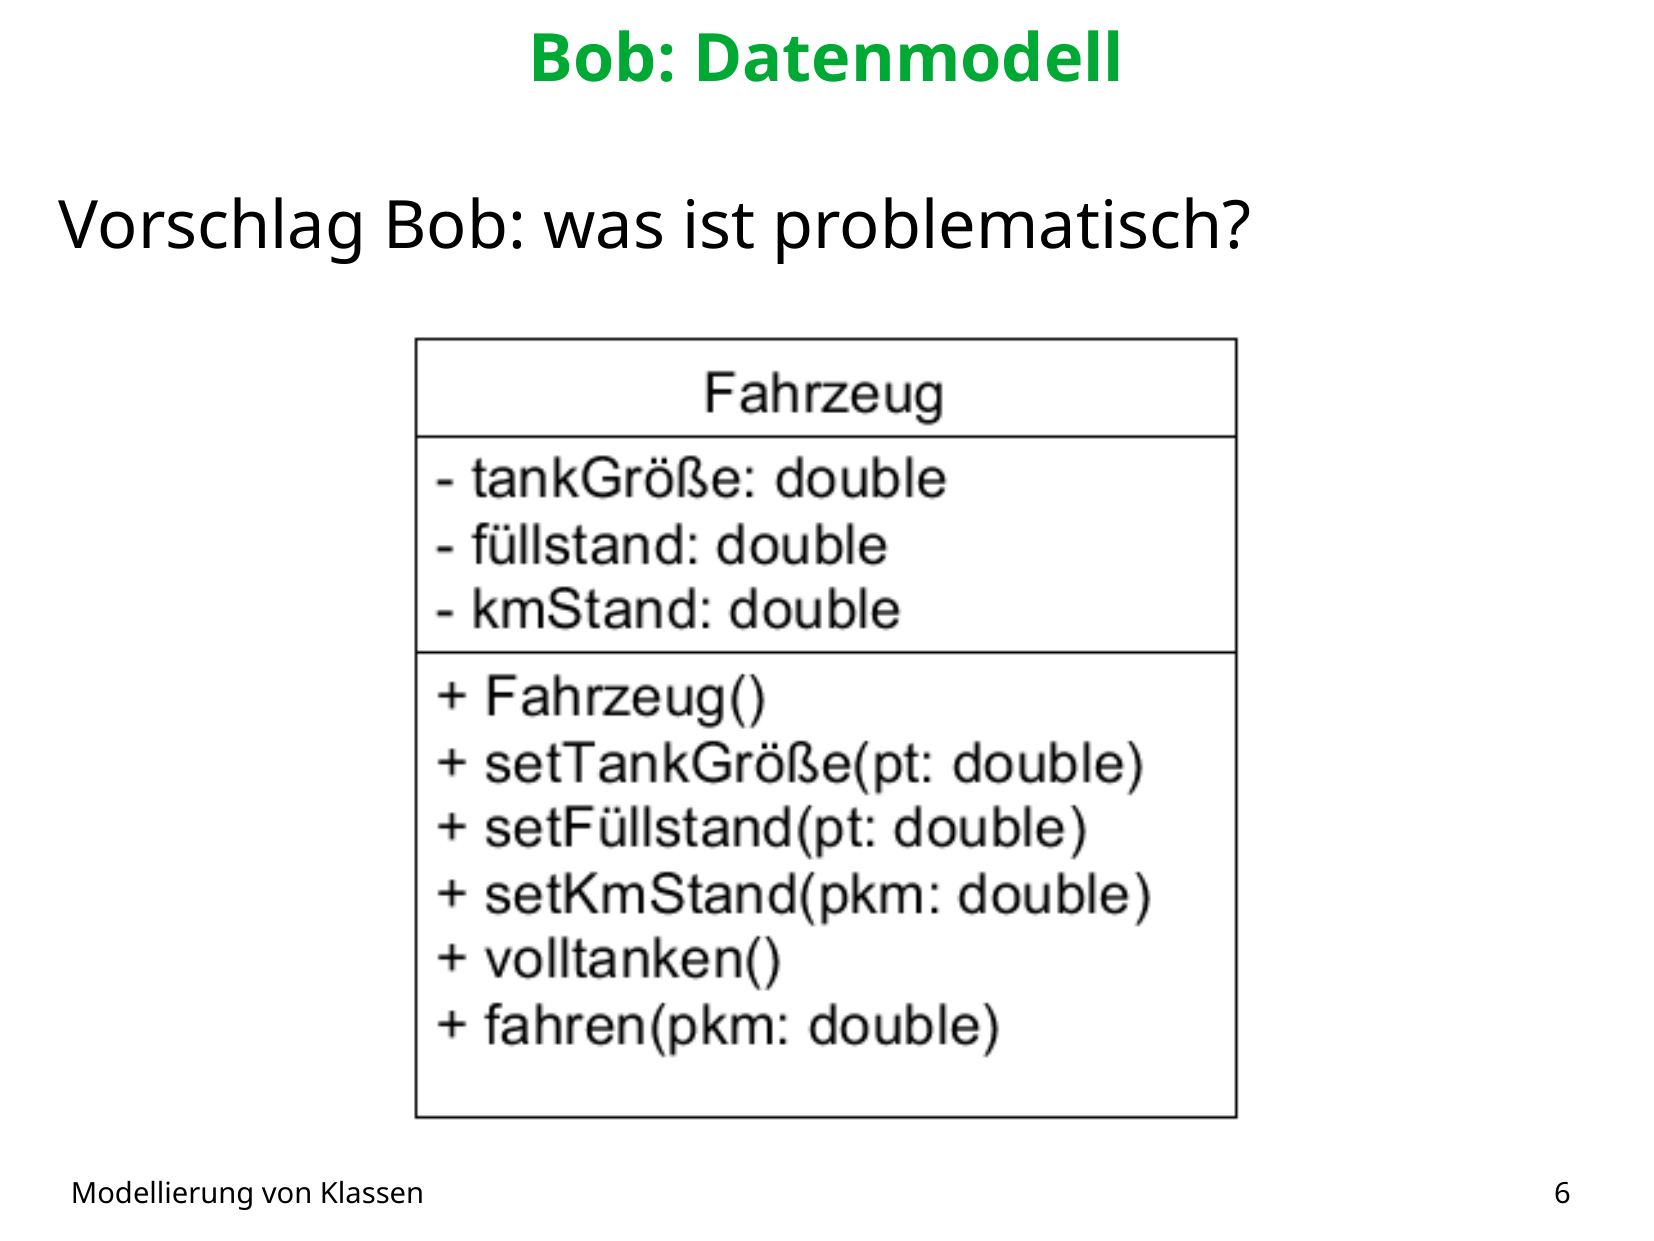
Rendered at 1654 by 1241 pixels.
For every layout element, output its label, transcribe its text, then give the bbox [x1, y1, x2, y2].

picture [413, 336, 1241, 1123]
title Bob: Datenmodell [0, 5, 1654, 107]
list Vorschlag Bob: was ist problematisch? [59, 177, 1595, 319]
